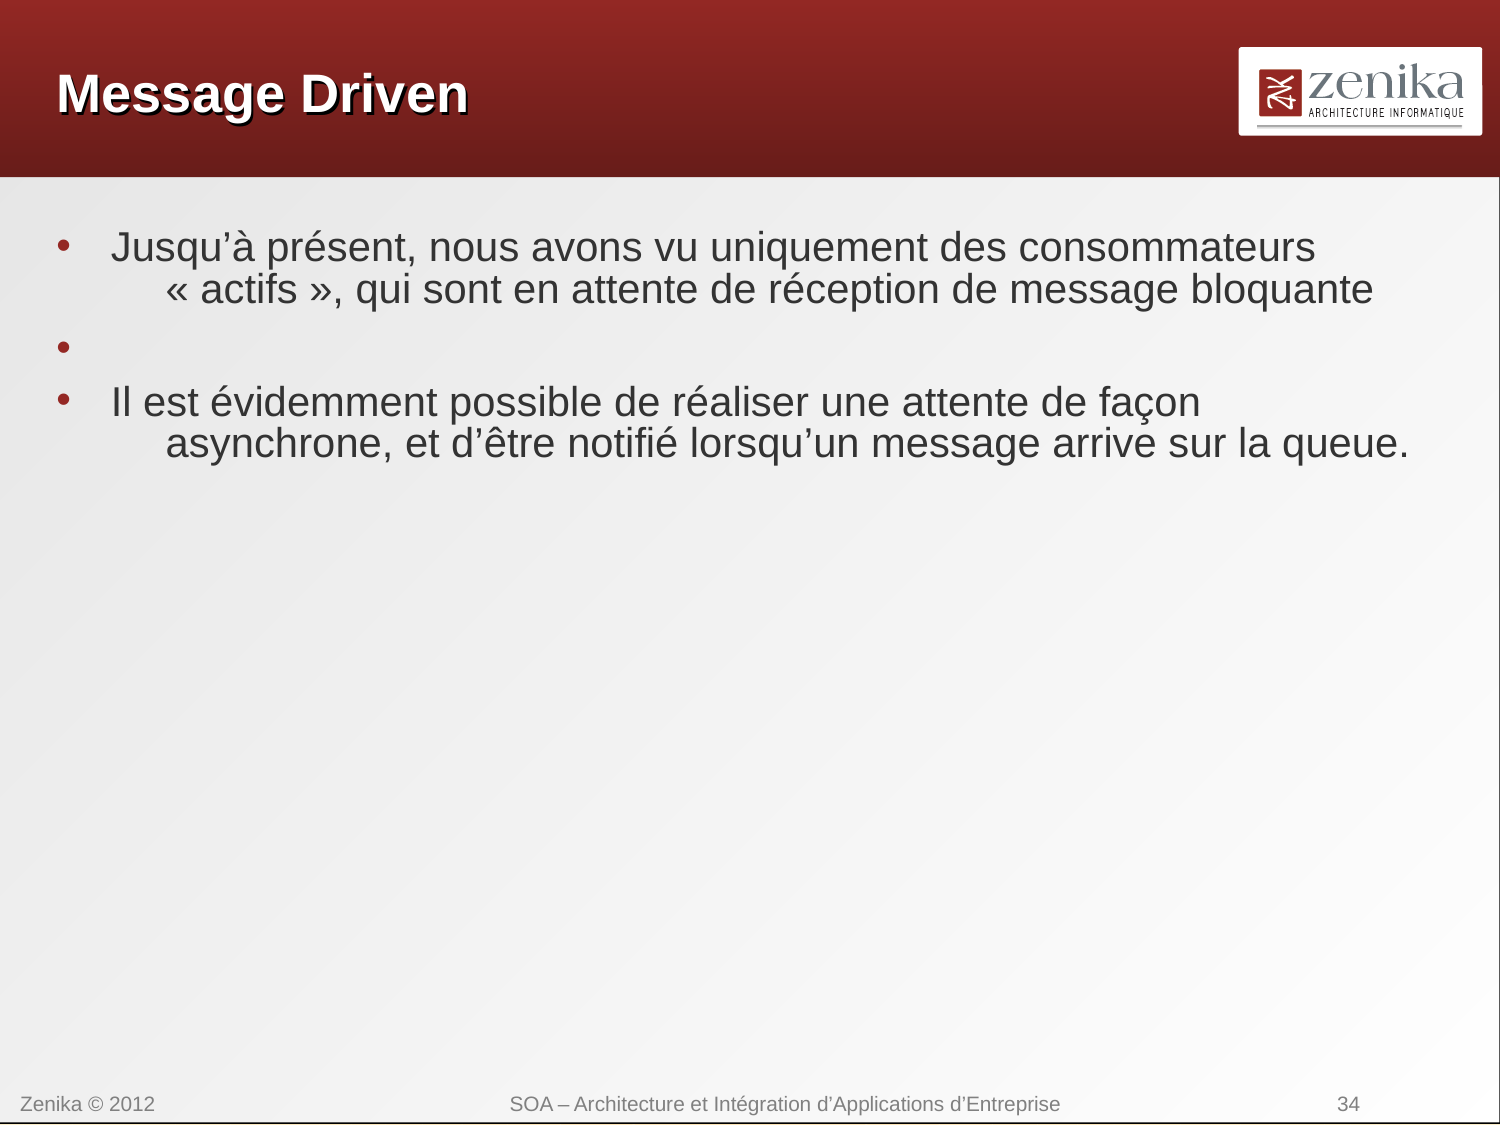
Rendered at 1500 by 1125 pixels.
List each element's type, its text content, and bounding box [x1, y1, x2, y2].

text_box Jusqu’à présent, nous avons vu uniquement des consommateurs « actifs », qui sont en attente de réception de message bloquante Il est évidemment possible de réaliser une attente de façon asynchrone, et d’être notifié lorsqu’un message arrive sur la queue. [41, 221, 1452, 1031]
text_box Message Driven [41, 16, 1223, 178]
